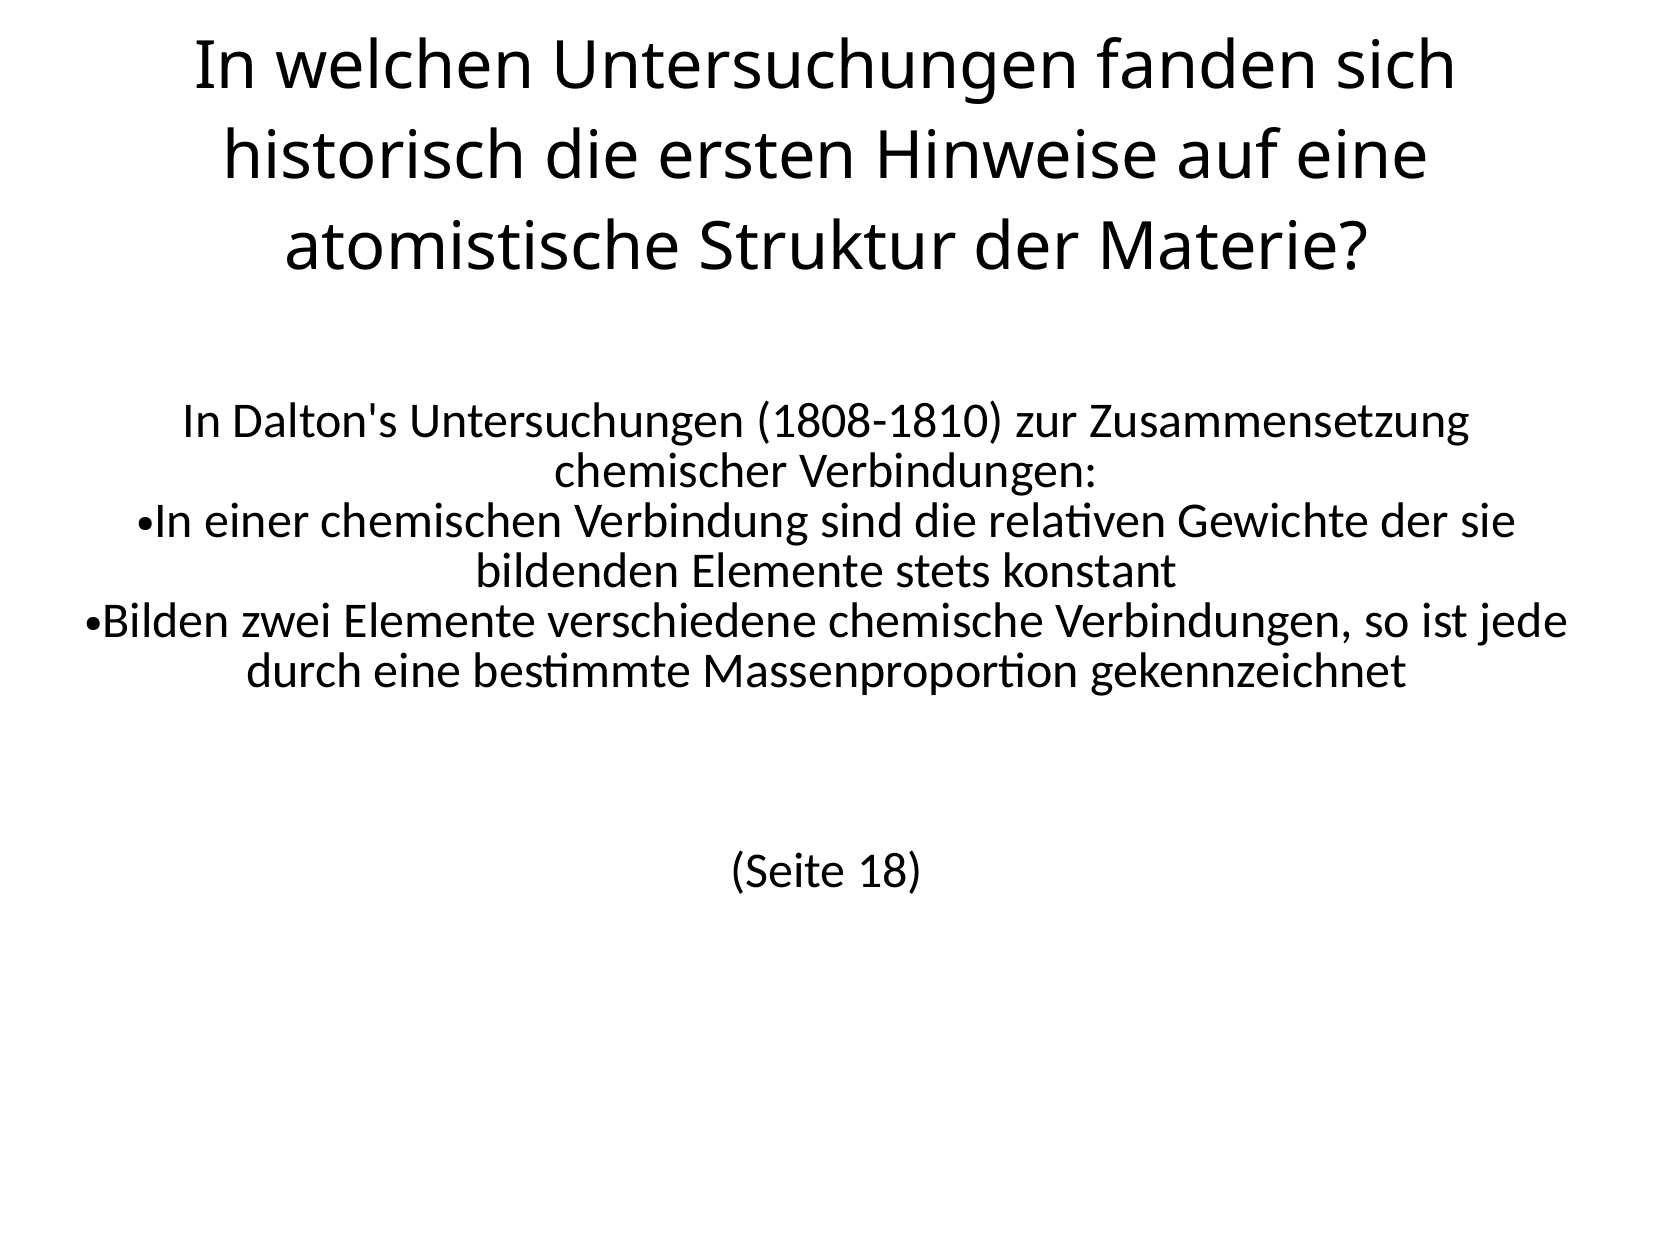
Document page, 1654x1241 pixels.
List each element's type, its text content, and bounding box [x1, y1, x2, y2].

title In welchen Untersuchungen fanden sich historisch die ersten Hinweise auf eine atomistische Struktur der Materie? [82, 19, 1571, 287]
subtitle In Dalton's Untersuchungen (1808-1810) zur Zusammensetzung chemischer Verbindungen: In einer chemischen Verbindung sind die relativen Gewichte der sie bildenden Elemente stets konstant Bilden zwei Elemente verschiedene chemische Verbindungen, so ist jede durch eine bestimmte Massenproportion gekennzeichnet (Seite 18) [82, 290, 1571, 1010]
